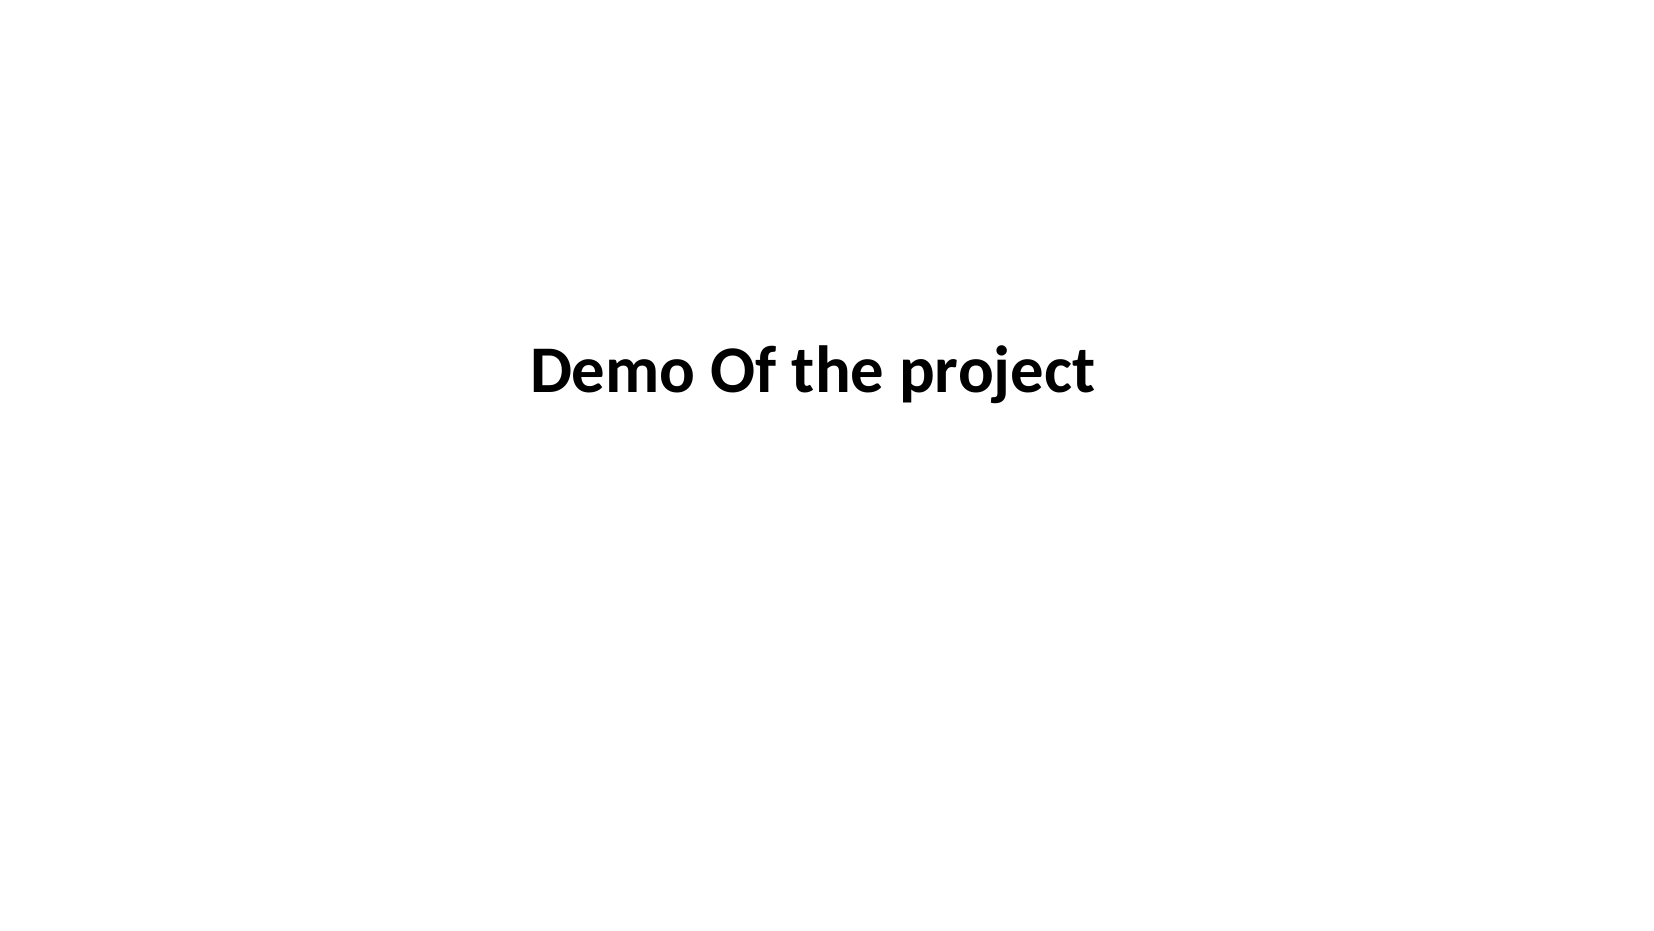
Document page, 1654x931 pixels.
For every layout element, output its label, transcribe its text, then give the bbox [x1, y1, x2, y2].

text_box Demo Of the project [303, 318, 1324, 414]
